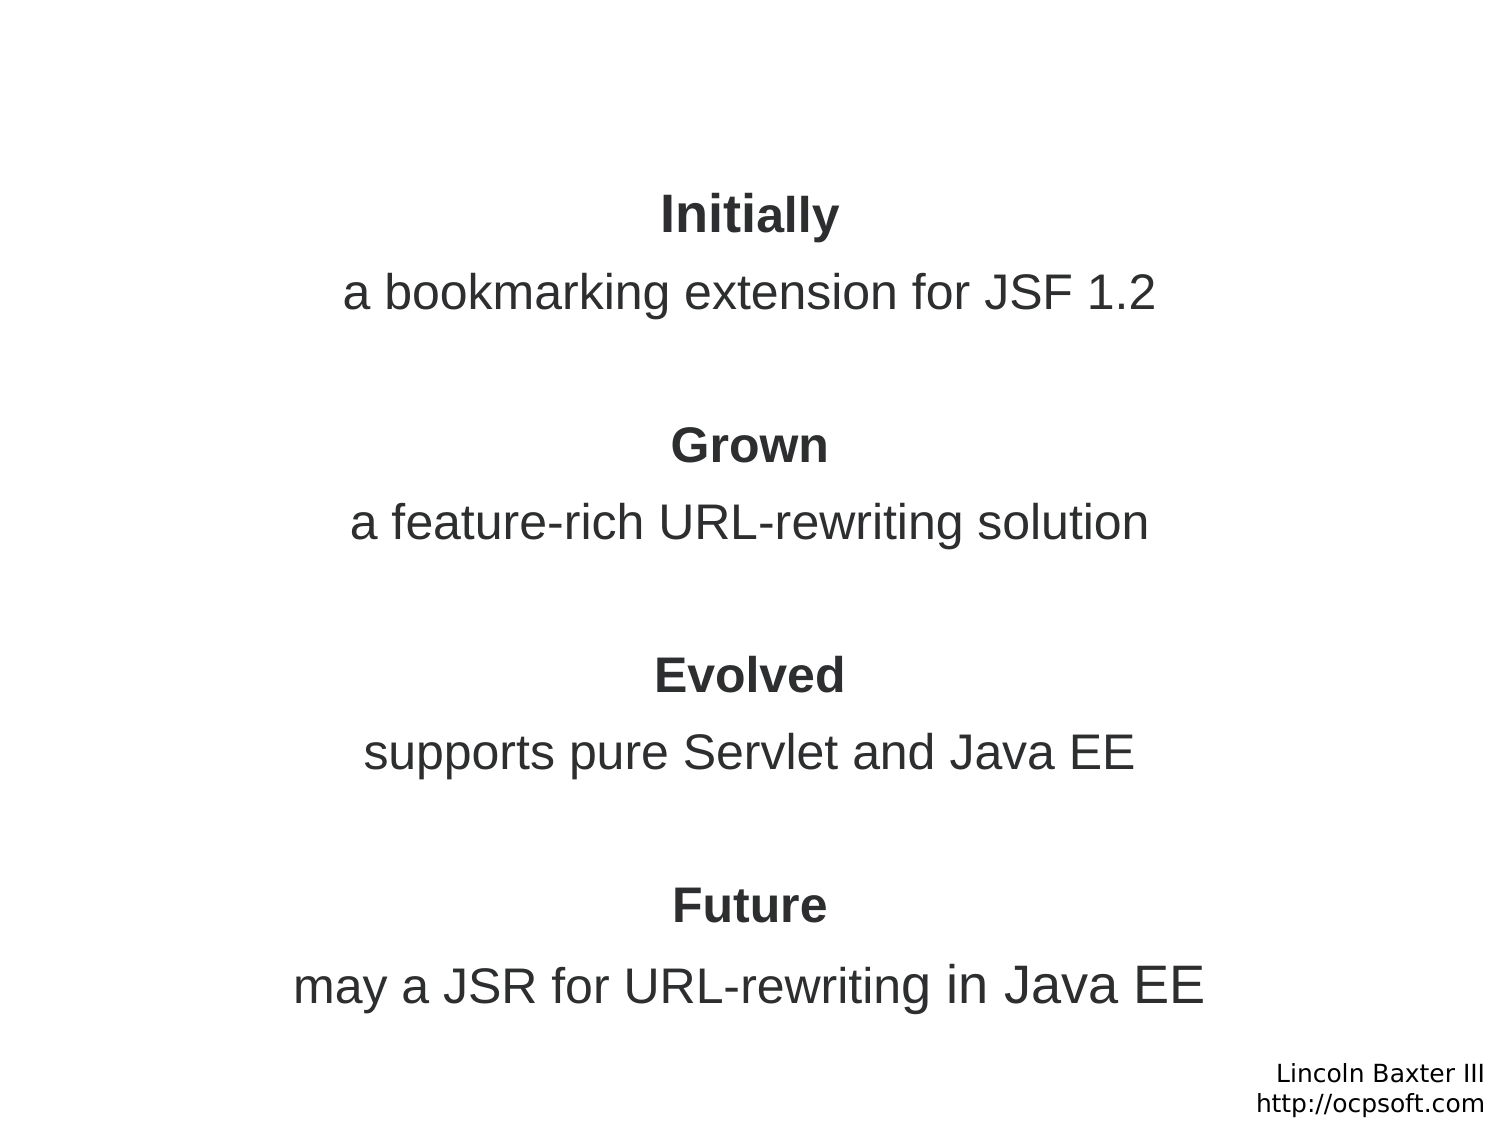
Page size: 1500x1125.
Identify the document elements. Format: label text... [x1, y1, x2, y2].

subtitle Initially a bookmarking extension for JSF 1.2 Grown a feature-rich URL-rewriting solution Evolved supports pure Servlet and Java EE Future may a JSR for URL-rewriting in Java EE [75, 112, 1425, 1080]
